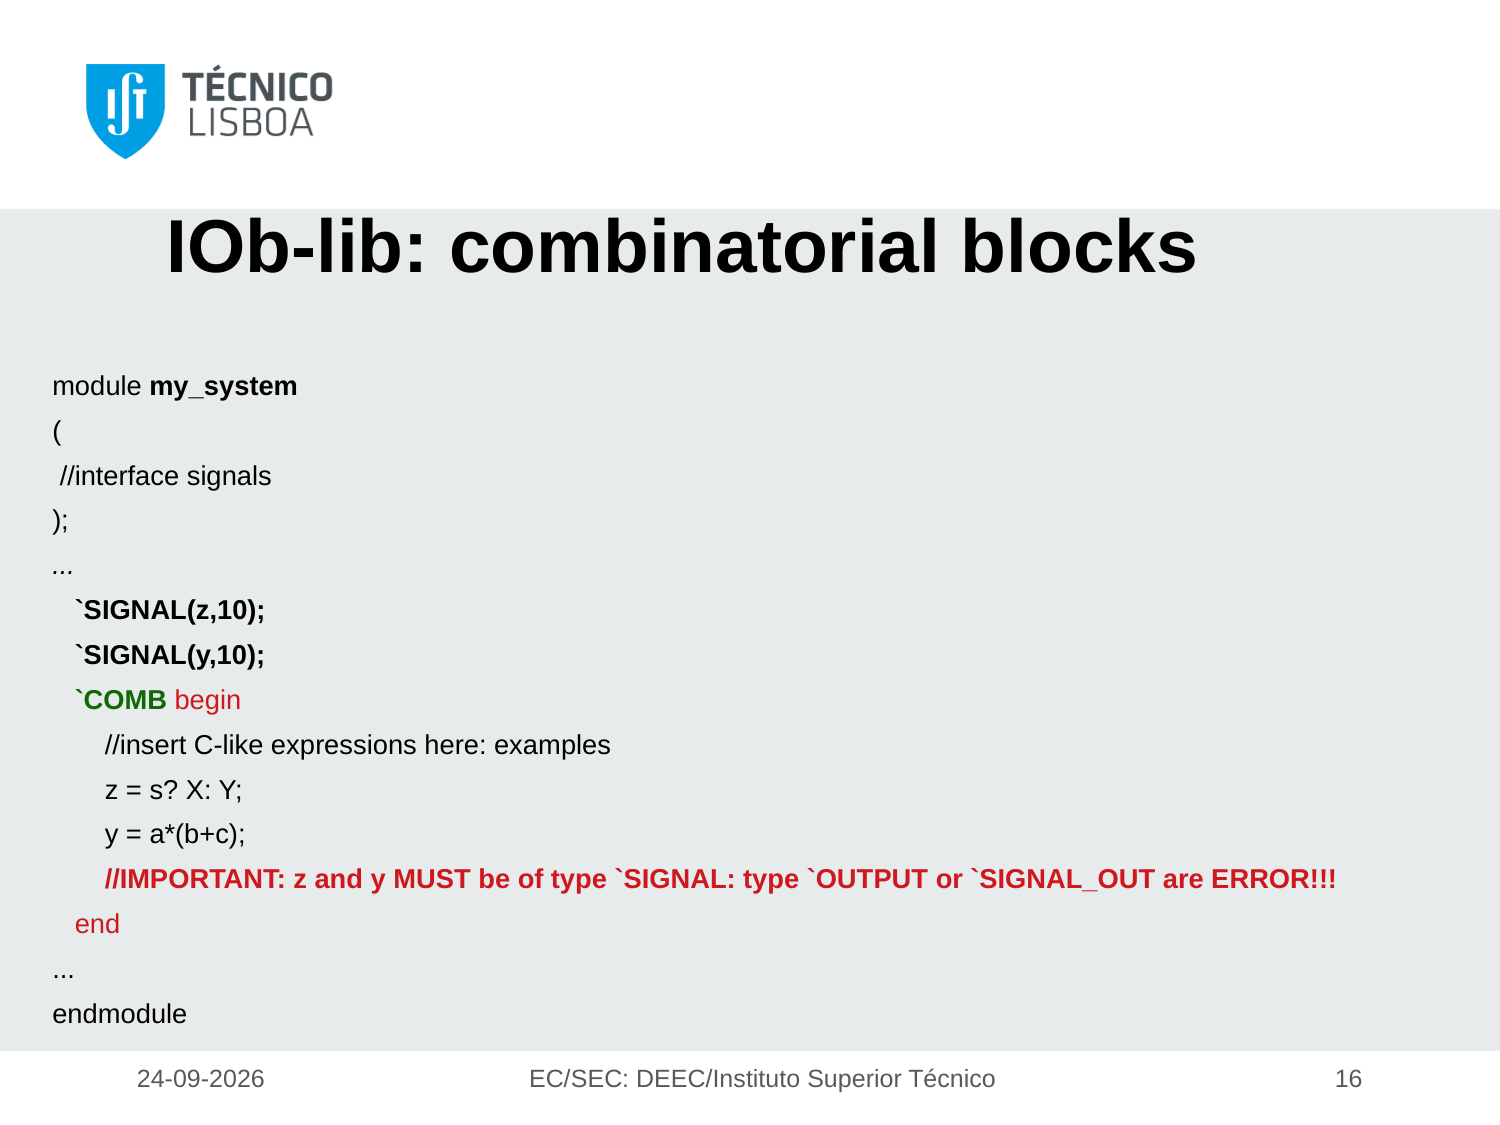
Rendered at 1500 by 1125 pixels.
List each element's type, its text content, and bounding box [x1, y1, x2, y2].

picture [0, 0, 1500, 1125]
slide_number 04-01-2023 [121, 1052, 425, 1103]
footer EC/SEC: DEEC/Instituto Superior Técnico [512, 1052, 1021, 1103]
slide_number <number> [1077, 1052, 1378, 1103]
title IOb-lib: combinatorial blocks [151, 171, 1408, 314]
list module my_system ( //interface signals ); ... `SIGNAL(z,10); `SIGNAL(y,10); `COMB begin //insert C-like expressions here: examples z = s? X: Y; y = a*(b+c); //IMPORTANT: z and y MUST be of type `SIGNAL: type `OUTPUT or `SIGNAL_OUT are ERROR!!! end ... endmodule [52, 367, 1465, 1030]
